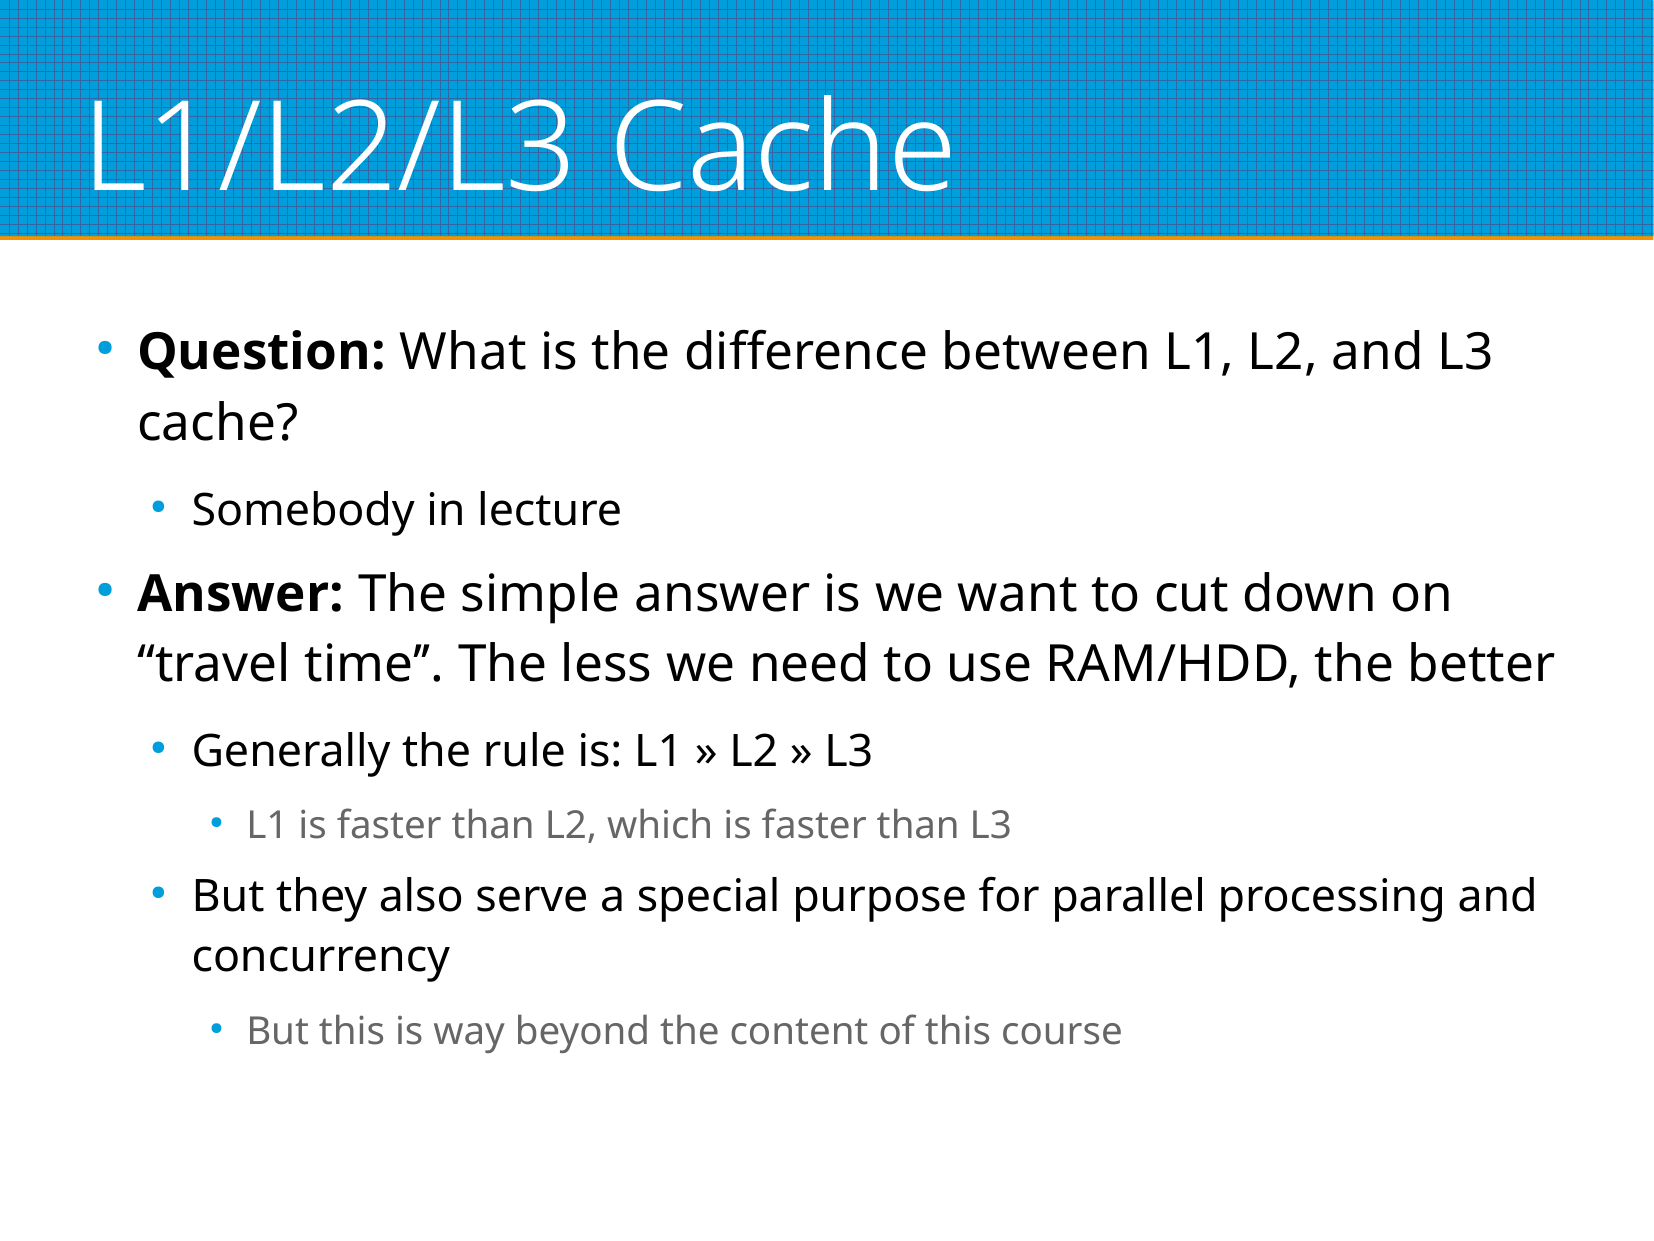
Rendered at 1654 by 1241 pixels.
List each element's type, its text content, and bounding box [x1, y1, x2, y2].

title L1/L2/L3 Cache [82, 19, 1571, 227]
list Question: What is the difference between L1, L2, and L3 cache? Somebody in lecture Answer: The simple answer is we want to cut down on ‘‘travel time’’. The less we need to use RAM/HDD, the better Generally the rule is: L1 » L2 » L3 L1 is faster than L2, which is faster than L3 But they also serve a special purpose for parallel processing and concurrency But this is way beyond the content of this course [82, 314, 1563, 1093]
